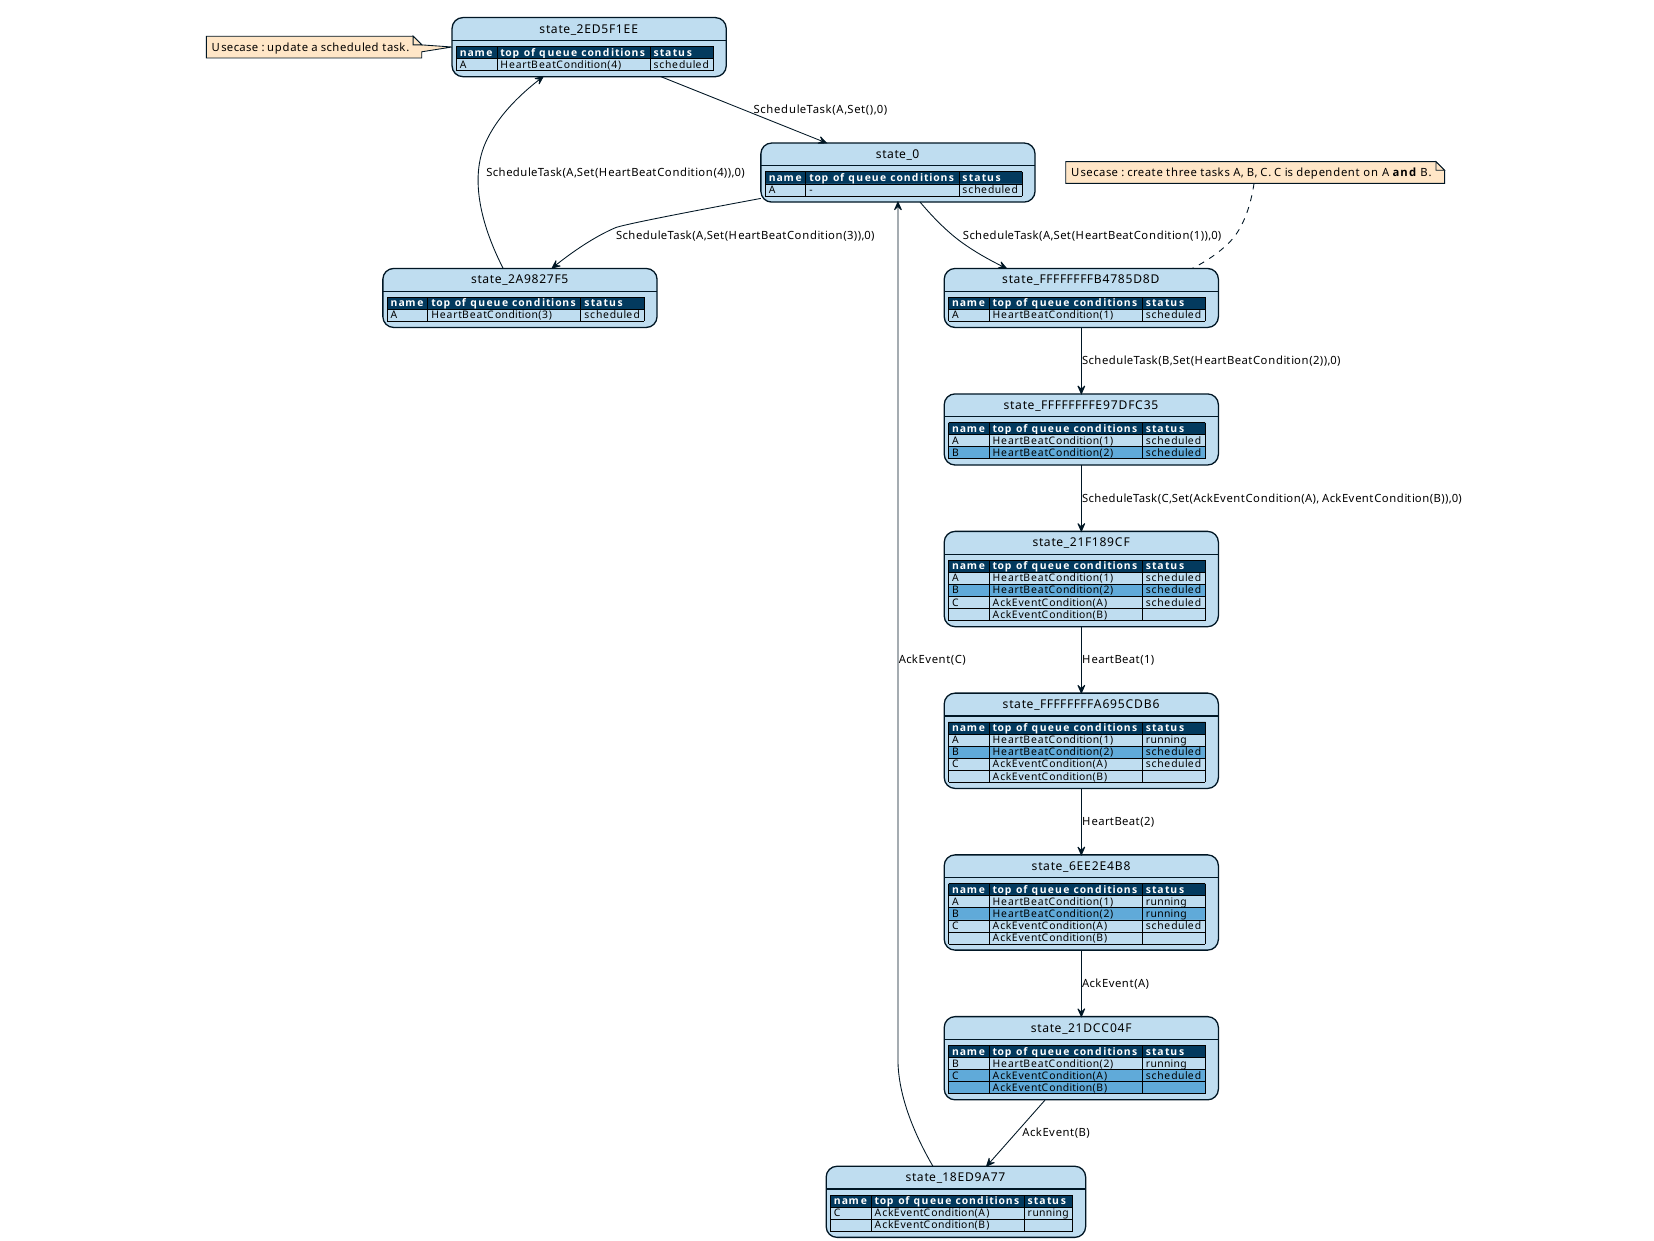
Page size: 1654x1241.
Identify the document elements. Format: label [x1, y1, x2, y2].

picture [200, 10, 1473, 1241]
